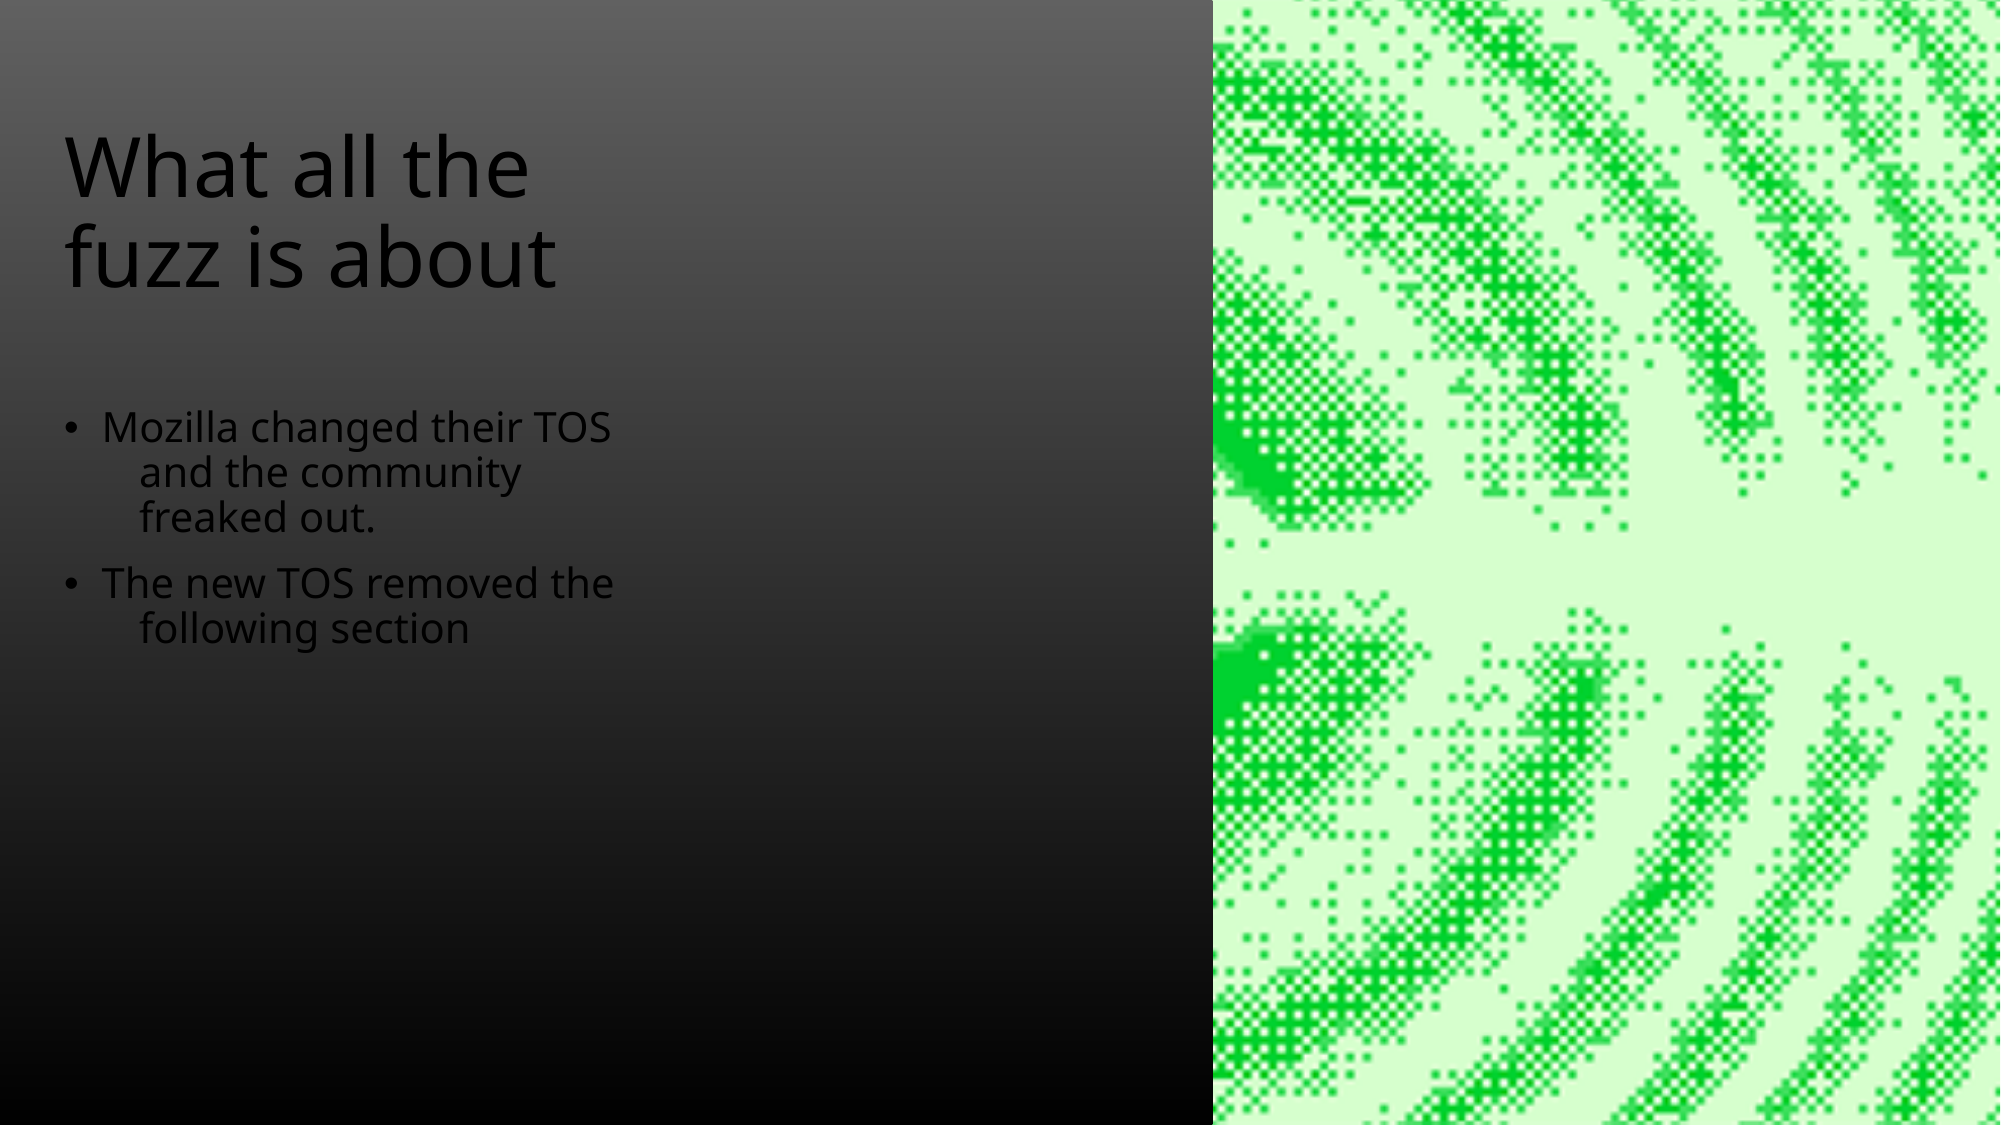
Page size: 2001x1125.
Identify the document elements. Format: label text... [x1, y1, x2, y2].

text_box [0, 0, 1212, 1125]
title What all the fuzz is about [49, 59, 677, 372]
list Mozilla changed their TOS and the community freaked out. The new TOS removed the following section [49, 399, 677, 1014]
picture [1212, 0, 2000, 1125]
